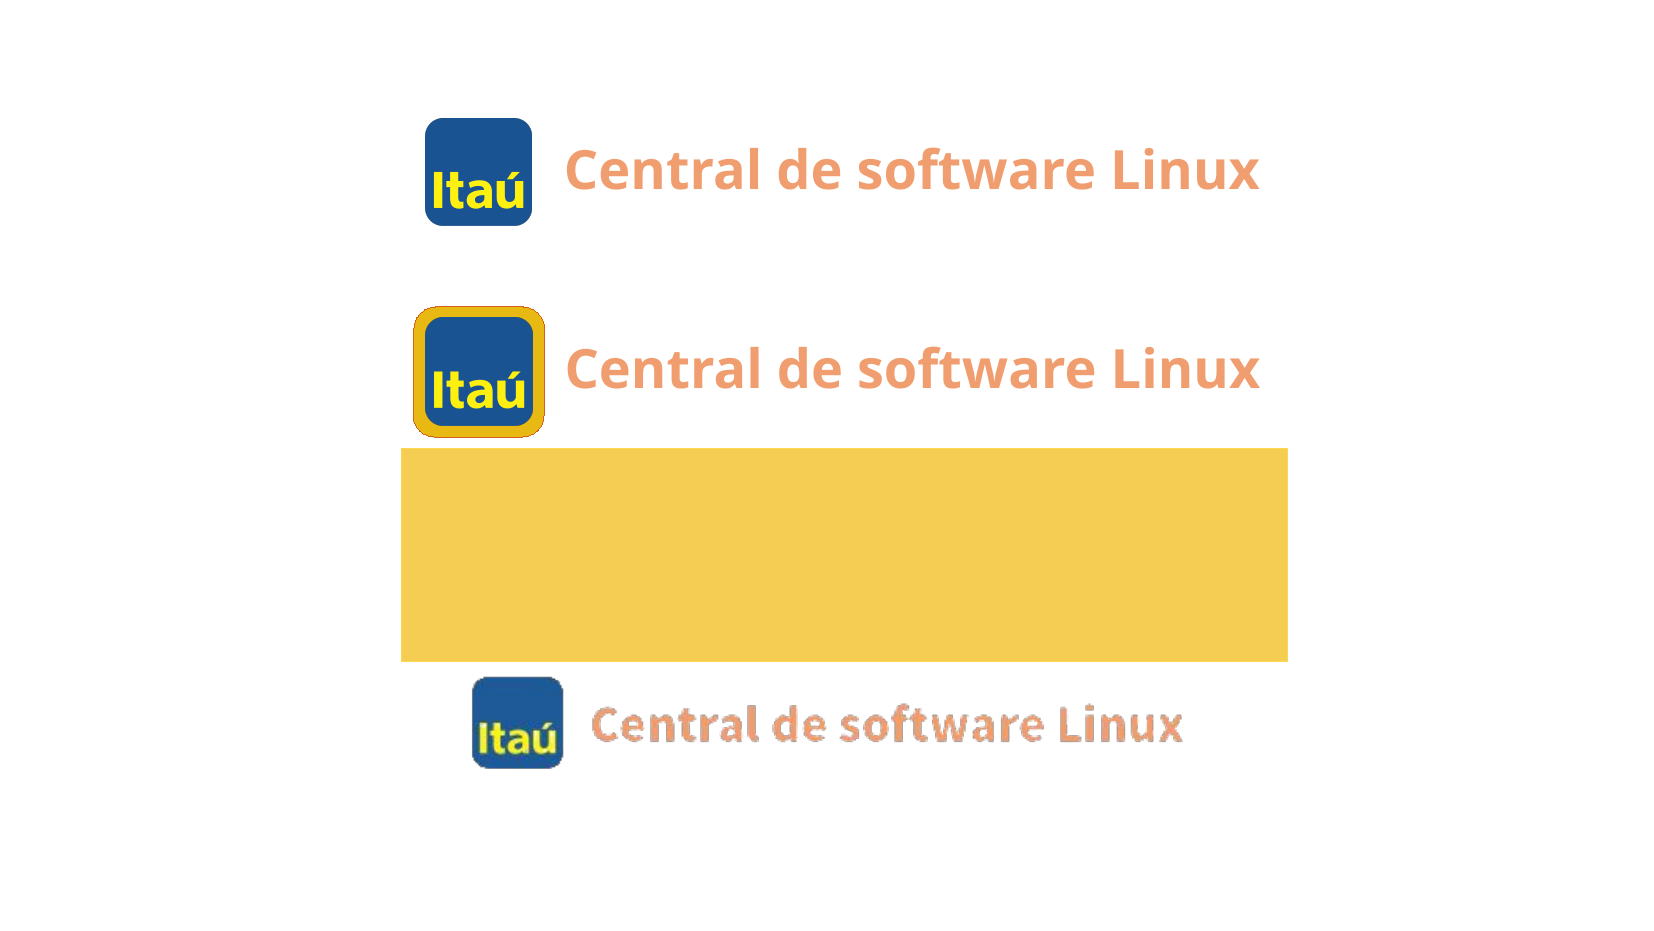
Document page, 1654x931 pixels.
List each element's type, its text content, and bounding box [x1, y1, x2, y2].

text_box Central de software Linux [549, 323, 1300, 417]
picture [425, 317, 533, 426]
picture [425, 118, 532, 226]
text_box [413, 306, 545, 438]
text_box Central de software Linux [549, 124, 1287, 218]
picture [460, 671, 1194, 780]
text_box [401, 448, 1288, 662]
